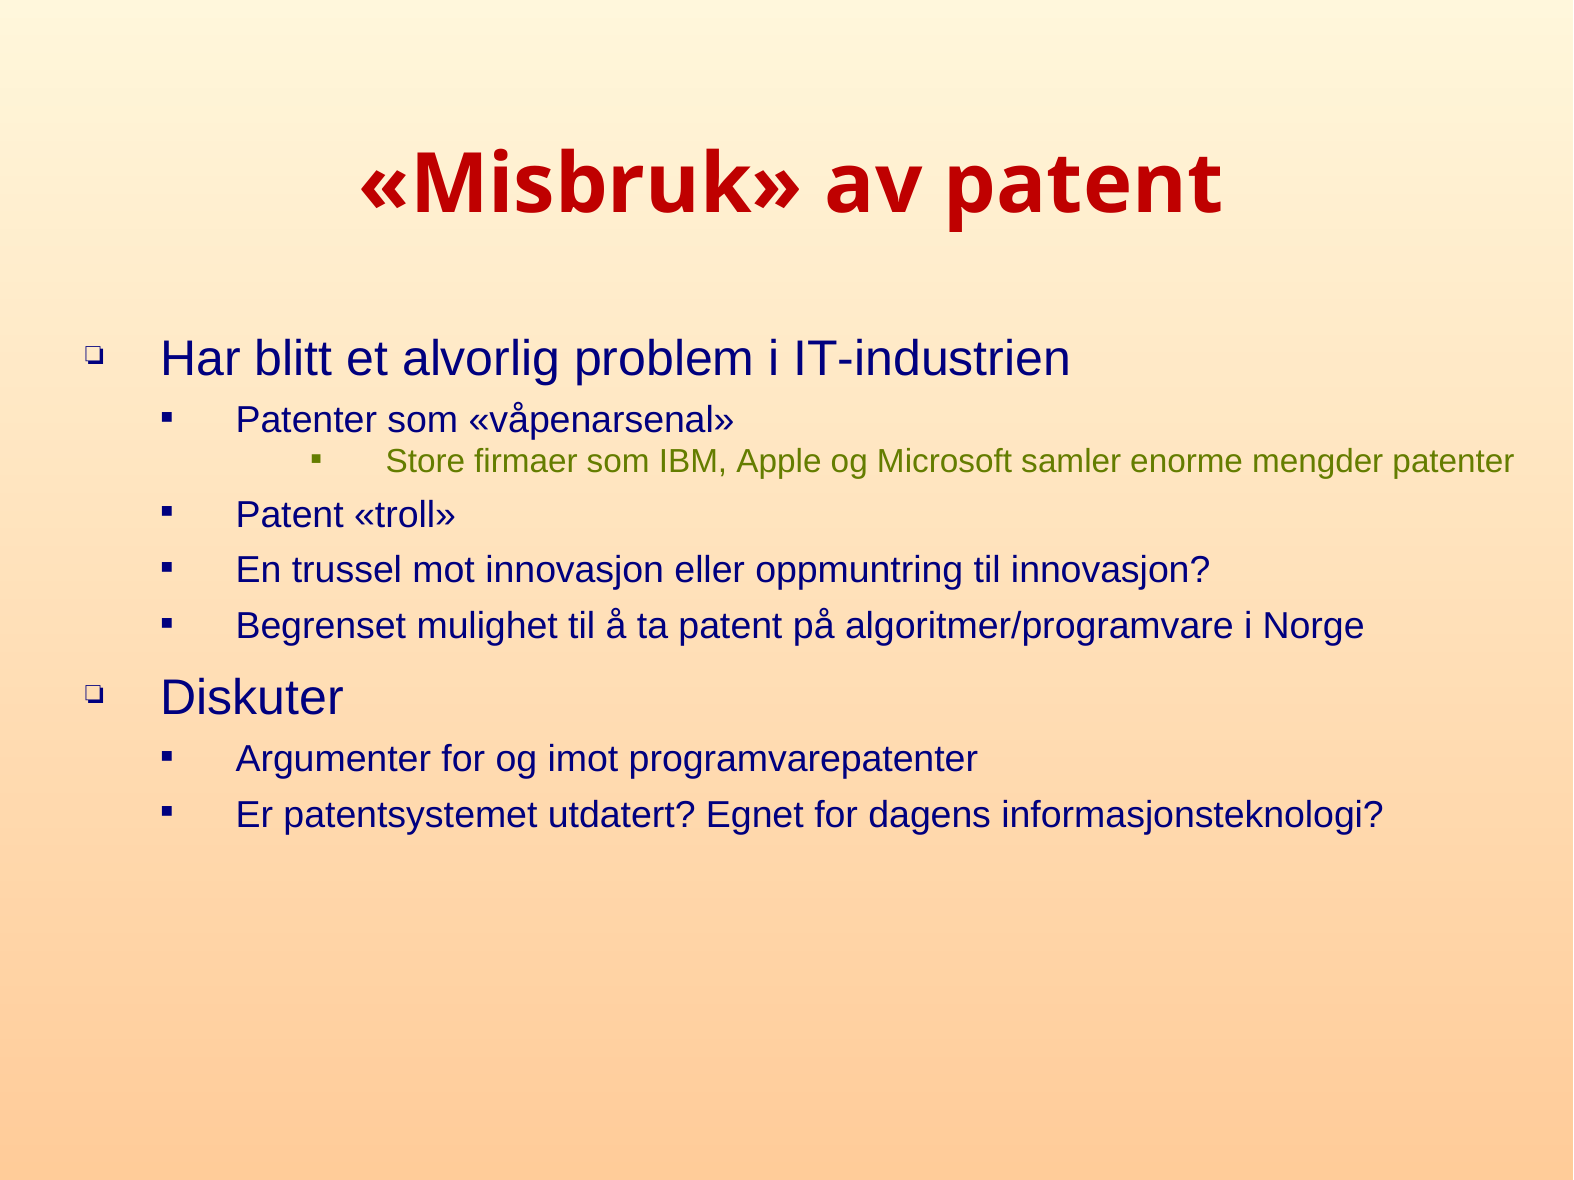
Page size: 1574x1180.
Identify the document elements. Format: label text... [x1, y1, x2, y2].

title «Misbruk» av patent [39, 54, 1543, 309]
list Har blitt et alvorlig problem i IT-industrien Patenter som «våpenarsenal» Store firmaer som IBM, Apple og Microsoft samler enorme mengder patenter Patent «troll» En trussel mot innovasjon eller oppmuntring til innovasjon? Begrenset mulighet til å ta patent på algoritmer/programvare i Norge Diskuter Argumenter for og imot programvarepatenter Er patentsystemet utdatert? Egnet for dagens informasjonsteknologi? [85, 336, 1539, 1170]
